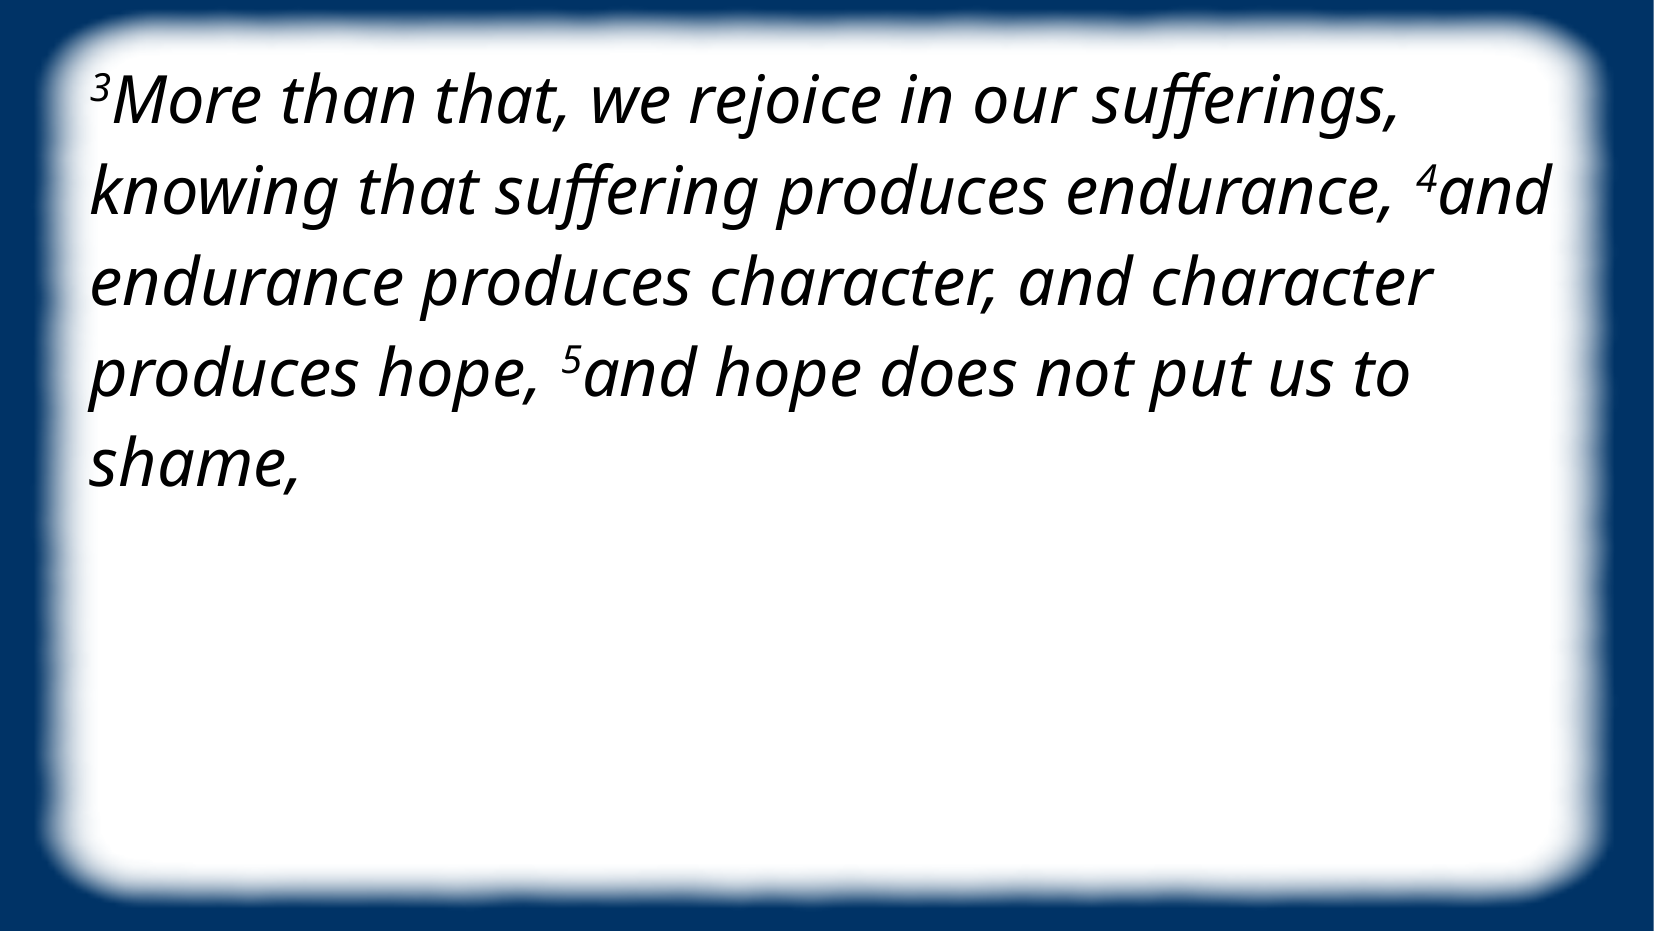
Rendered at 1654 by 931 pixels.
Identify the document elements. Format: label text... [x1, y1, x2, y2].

picture [0, 0, 1654, 931]
text_box 3More than that, we rejoice in our sufferings, knowing that suffering produces endurance, 4and endurance produces character, and character produces hope, 5and hope does not put us to shame, [75, 45, 1576, 576]
